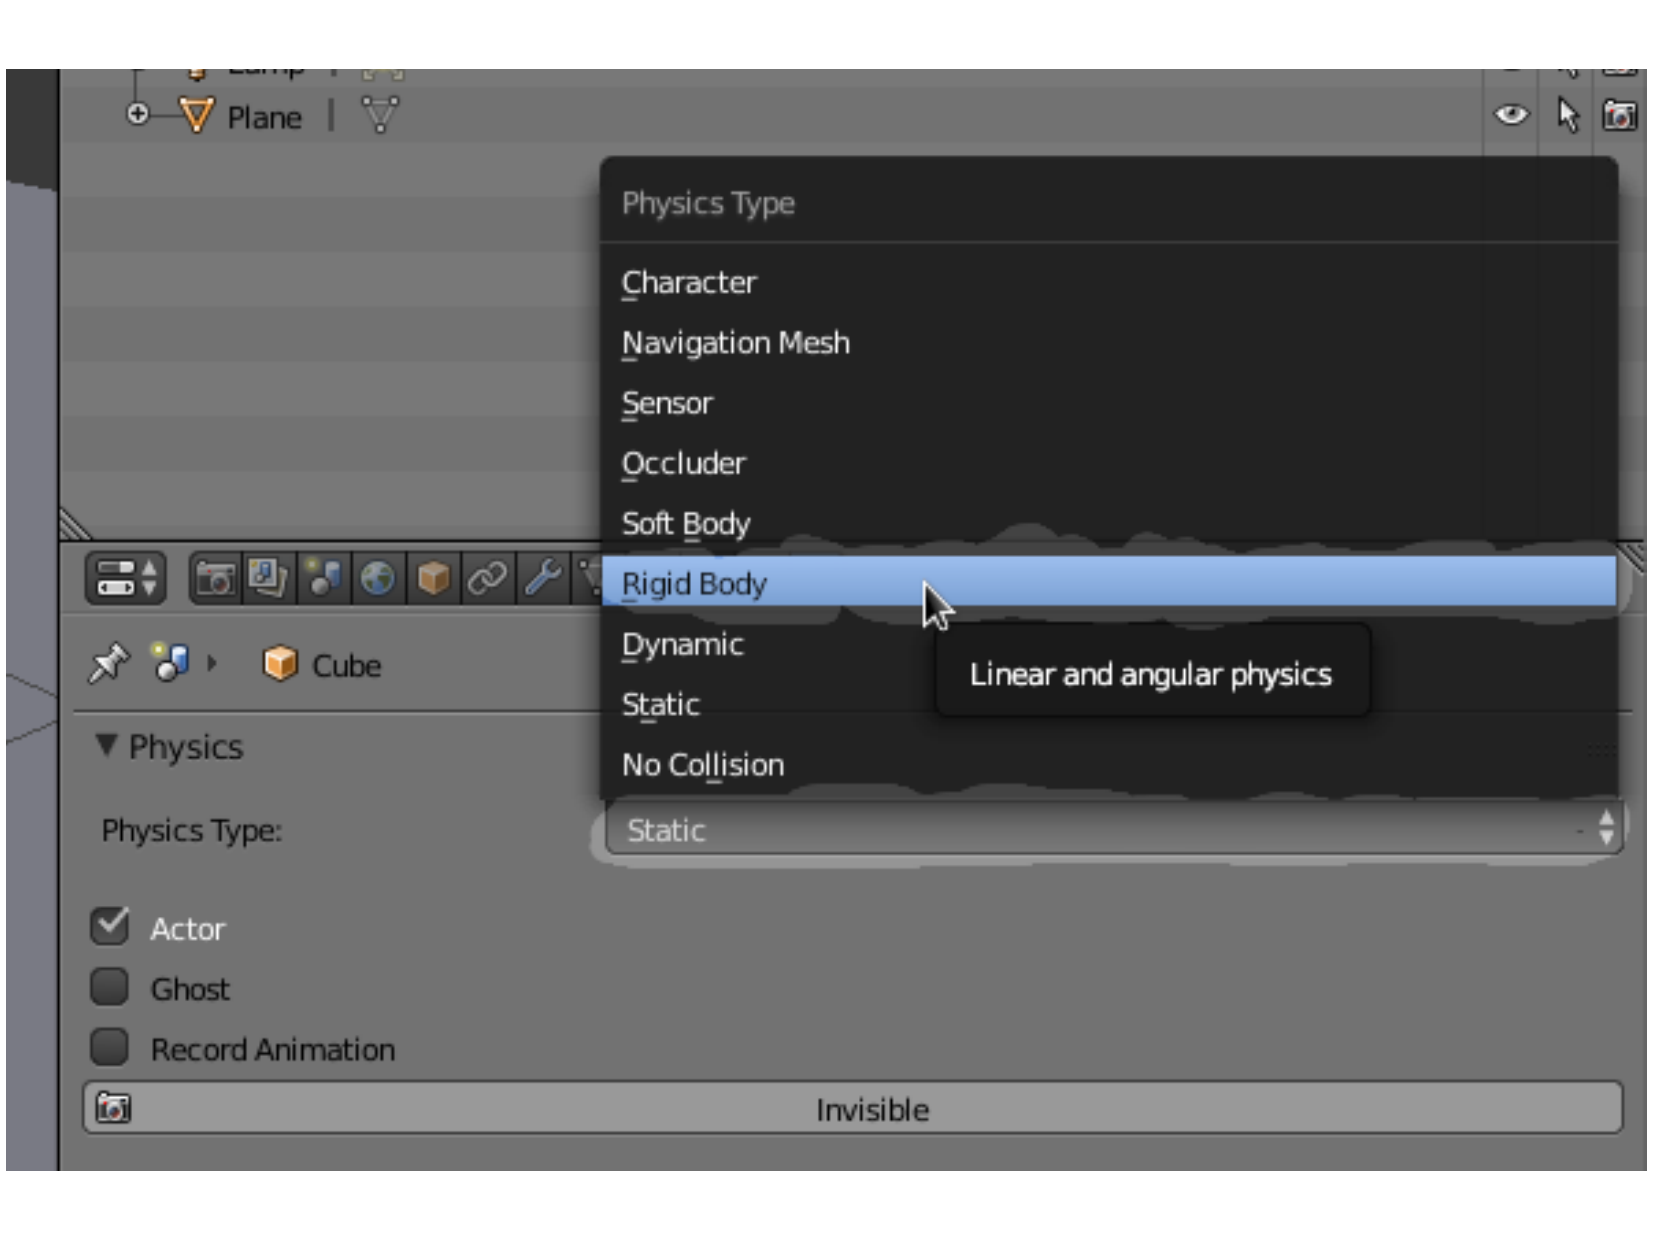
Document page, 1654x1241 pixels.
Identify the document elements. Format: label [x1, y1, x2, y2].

picture [6, 69, 1647, 1171]
